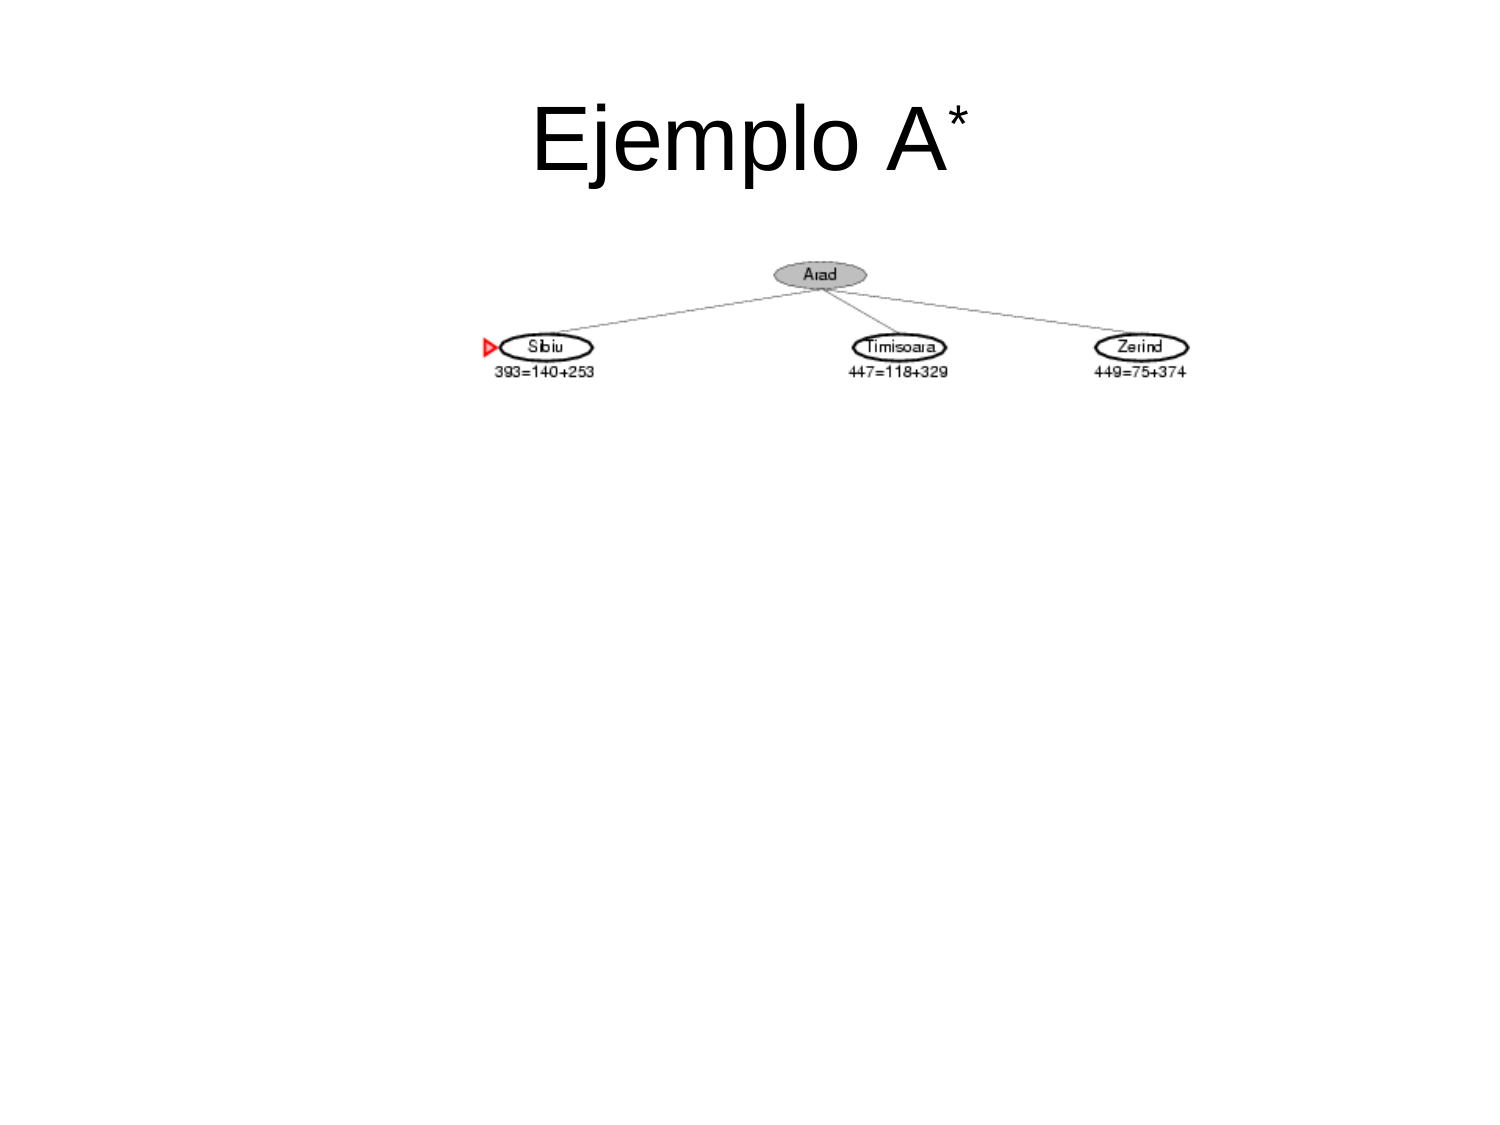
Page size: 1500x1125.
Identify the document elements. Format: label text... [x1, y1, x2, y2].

title Ejemplo A* [75, 45, 1426, 233]
picture [312, 249, 1201, 615]
